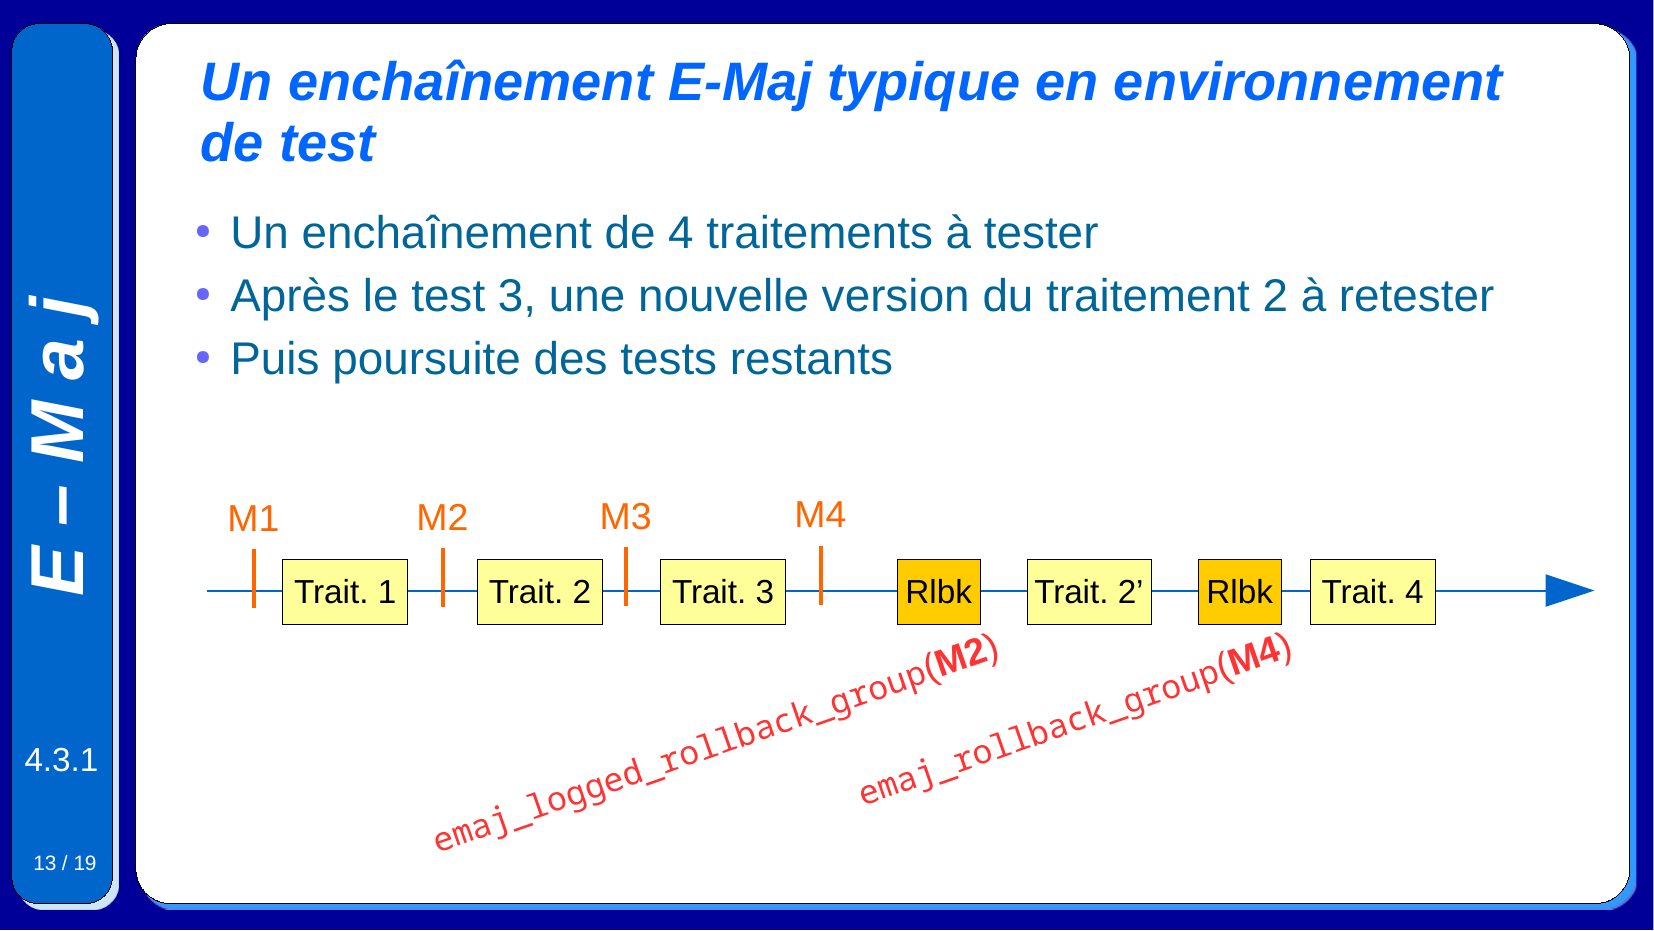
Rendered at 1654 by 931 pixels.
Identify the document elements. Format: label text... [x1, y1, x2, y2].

text_box Trait. 4 [1310, 559, 1436, 625]
text_box Trait. 2 [477, 559, 603, 625]
text_box Rlbk [1198, 559, 1282, 625]
text_box M2 [401, 488, 484, 546]
text_box M3 [584, 487, 667, 545]
text_box M4 [779, 486, 862, 544]
text_box emaj_logged_rollback_group(M2) [409, 610, 1025, 884]
text_box emaj_rollback_group(M4) [834, 609, 1318, 837]
text_box M1 [212, 490, 295, 547]
title Un enchaînement E-Maj typique en environnement de test [200, 34, 1575, 191]
text_box Trait. 3 [660, 559, 786, 625]
text_box Trait. 1 [282, 559, 408, 625]
list Un enchaînement de 4 traitements à tester Après le test 3, une nouvelle version du traitement 2 à retester Puis poursuite des tests restants [177, 206, 1587, 385]
text_box Rlbk [897, 559, 981, 625]
text_box Trait. 2’ [1027, 559, 1152, 625]
